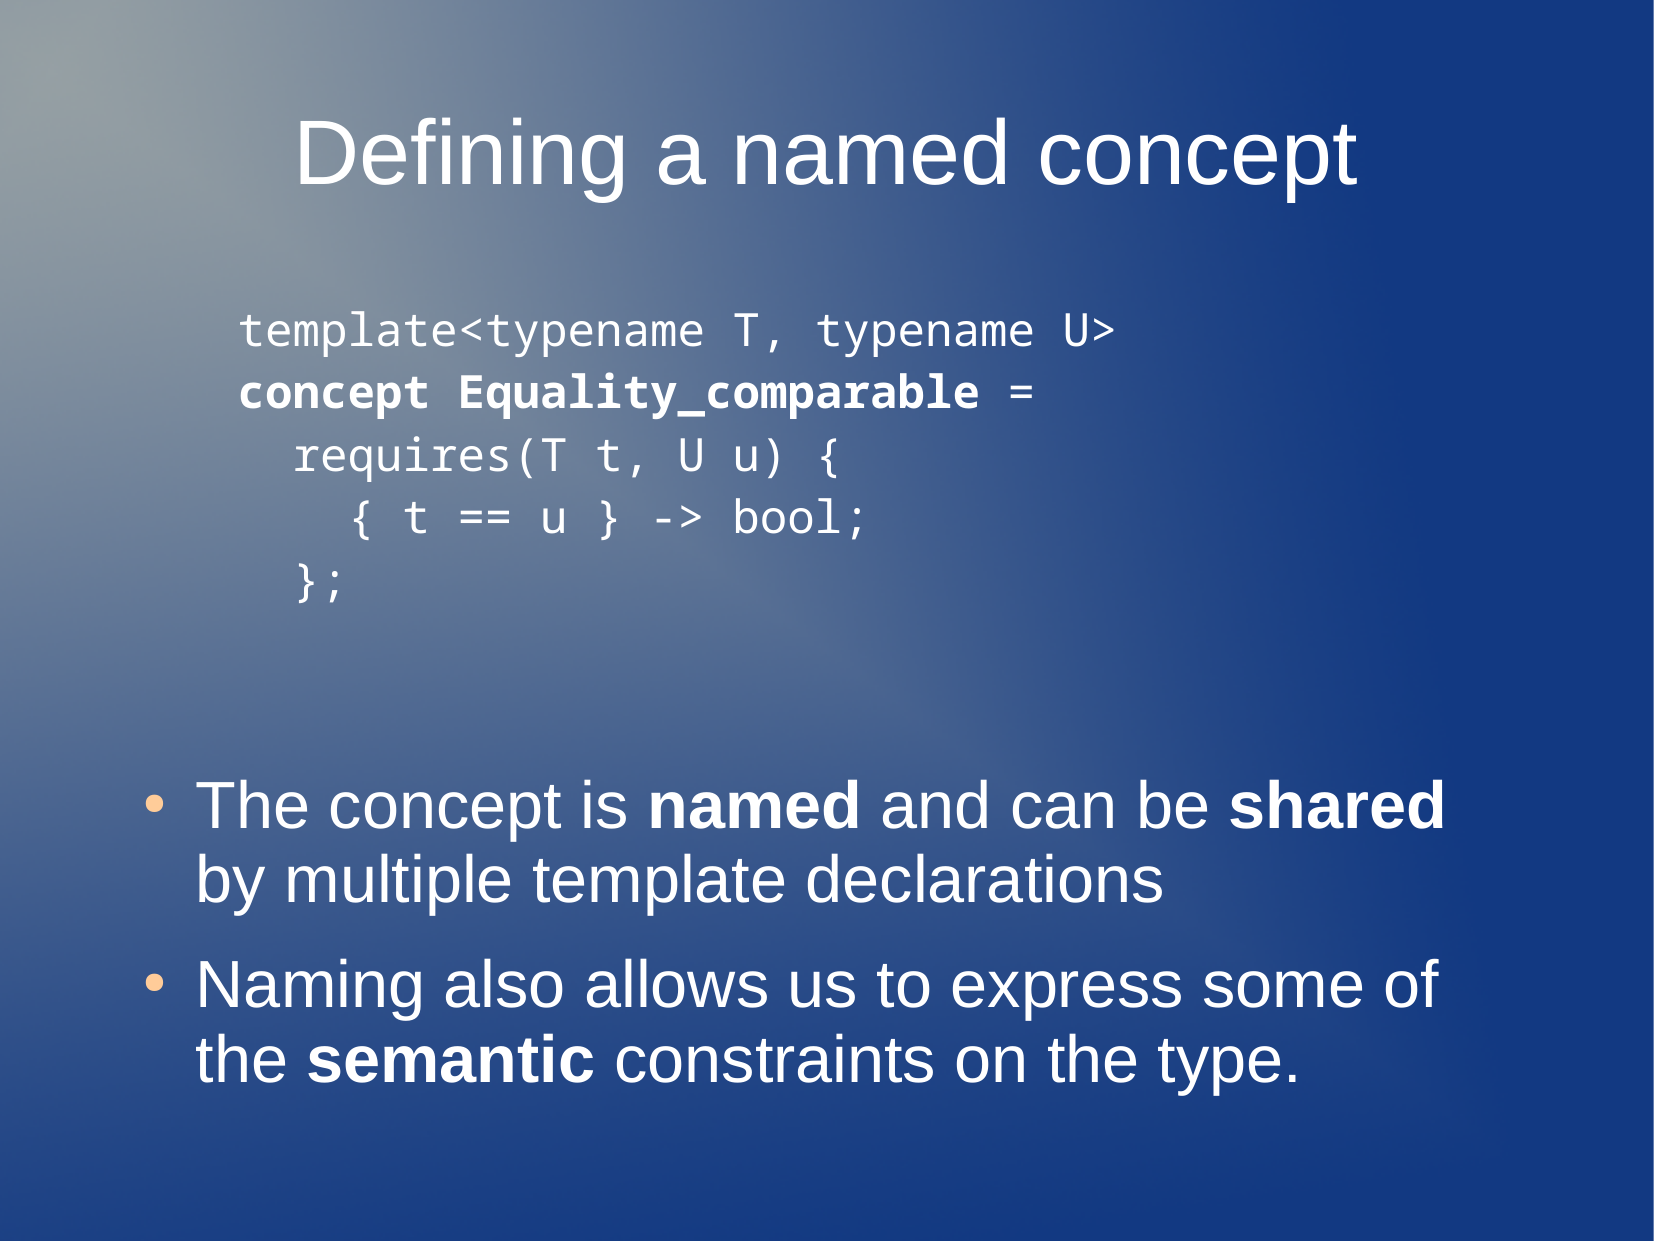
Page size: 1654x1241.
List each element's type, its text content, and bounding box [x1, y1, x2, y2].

picture [0, 0, 1654, 1241]
list The concept is named and can be shared by multiple template declarations Naming also allows us to express some of the semantic constraints on the type. [124, 767, 1506, 1097]
text_box template<typename T, typename U> concept Equality_comparable = requires(T t, U u) { { t == u } -> bool; }; [206, 289, 1162, 680]
title Defining a named concept [82, 49, 1571, 257]
